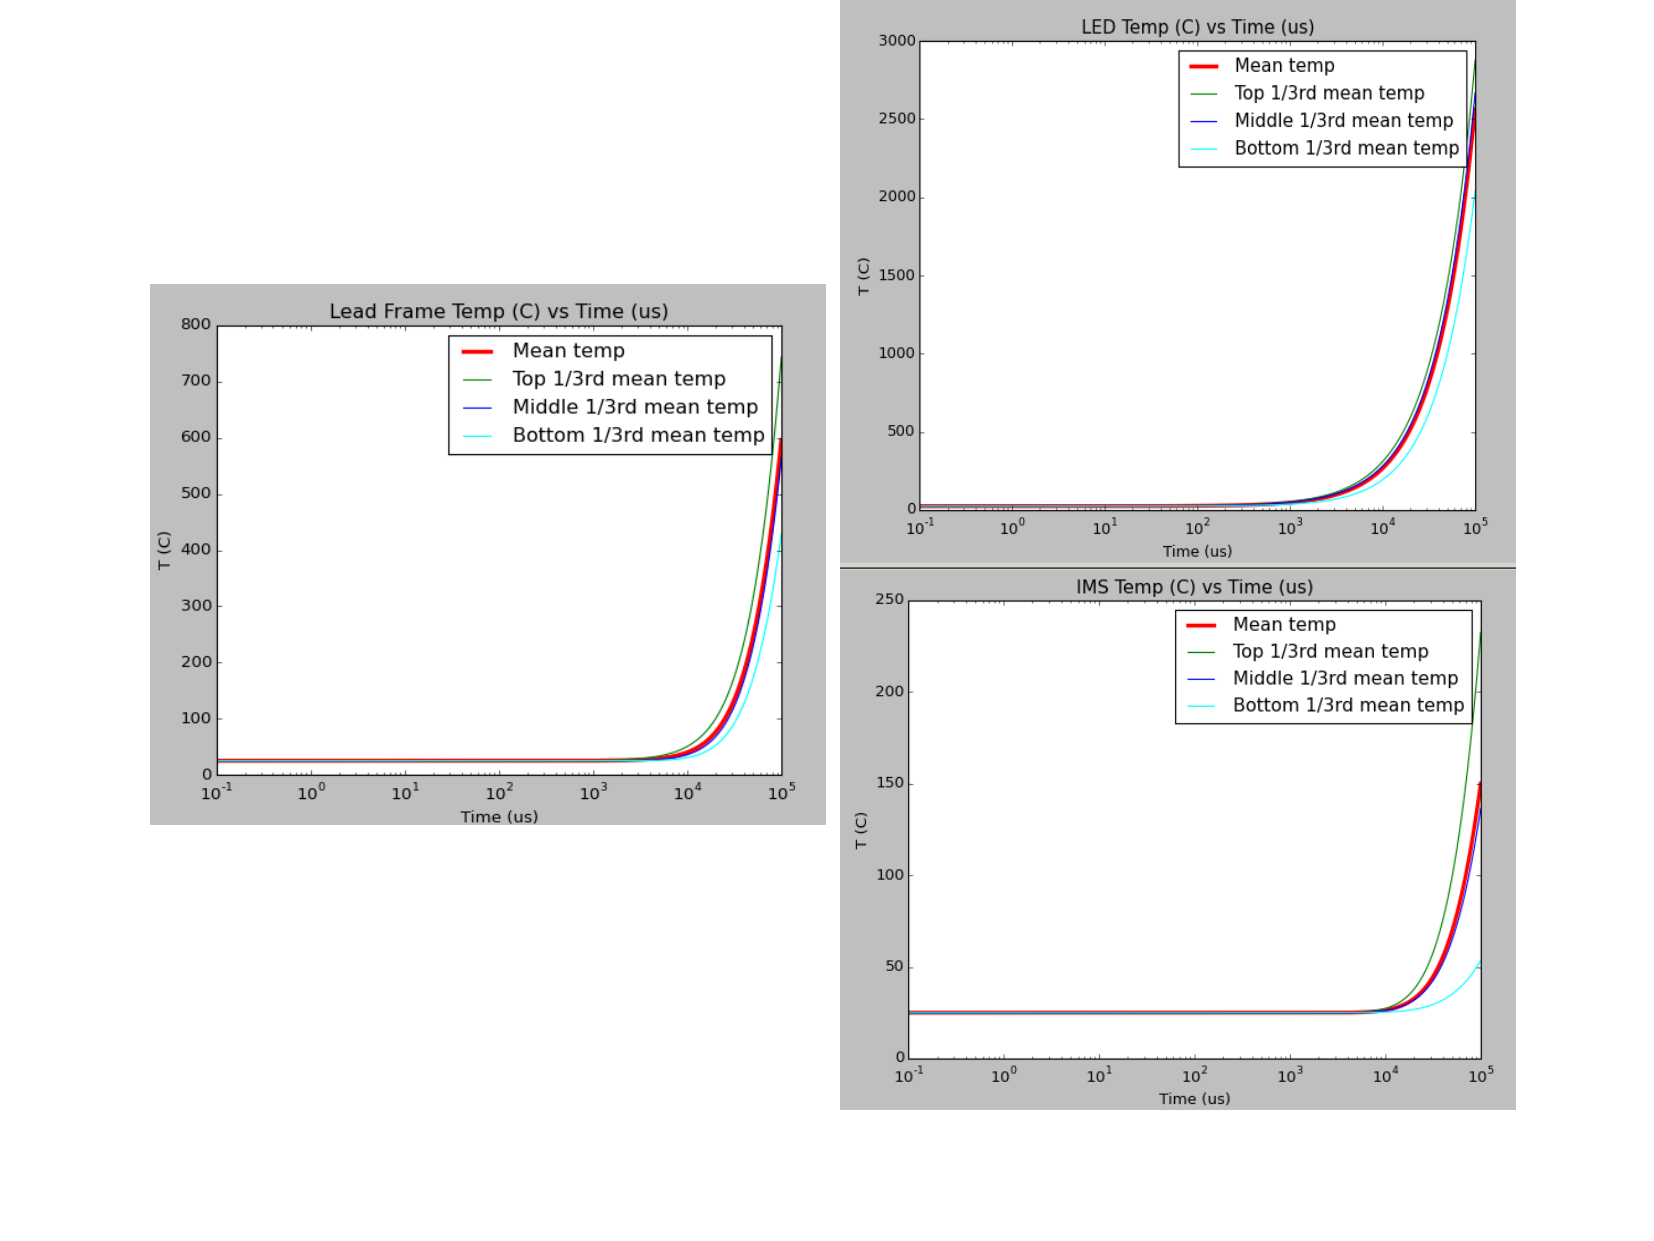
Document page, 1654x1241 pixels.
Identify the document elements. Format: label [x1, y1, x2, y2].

picture [840, 0, 1516, 1111]
picture [150, 284, 826, 826]
